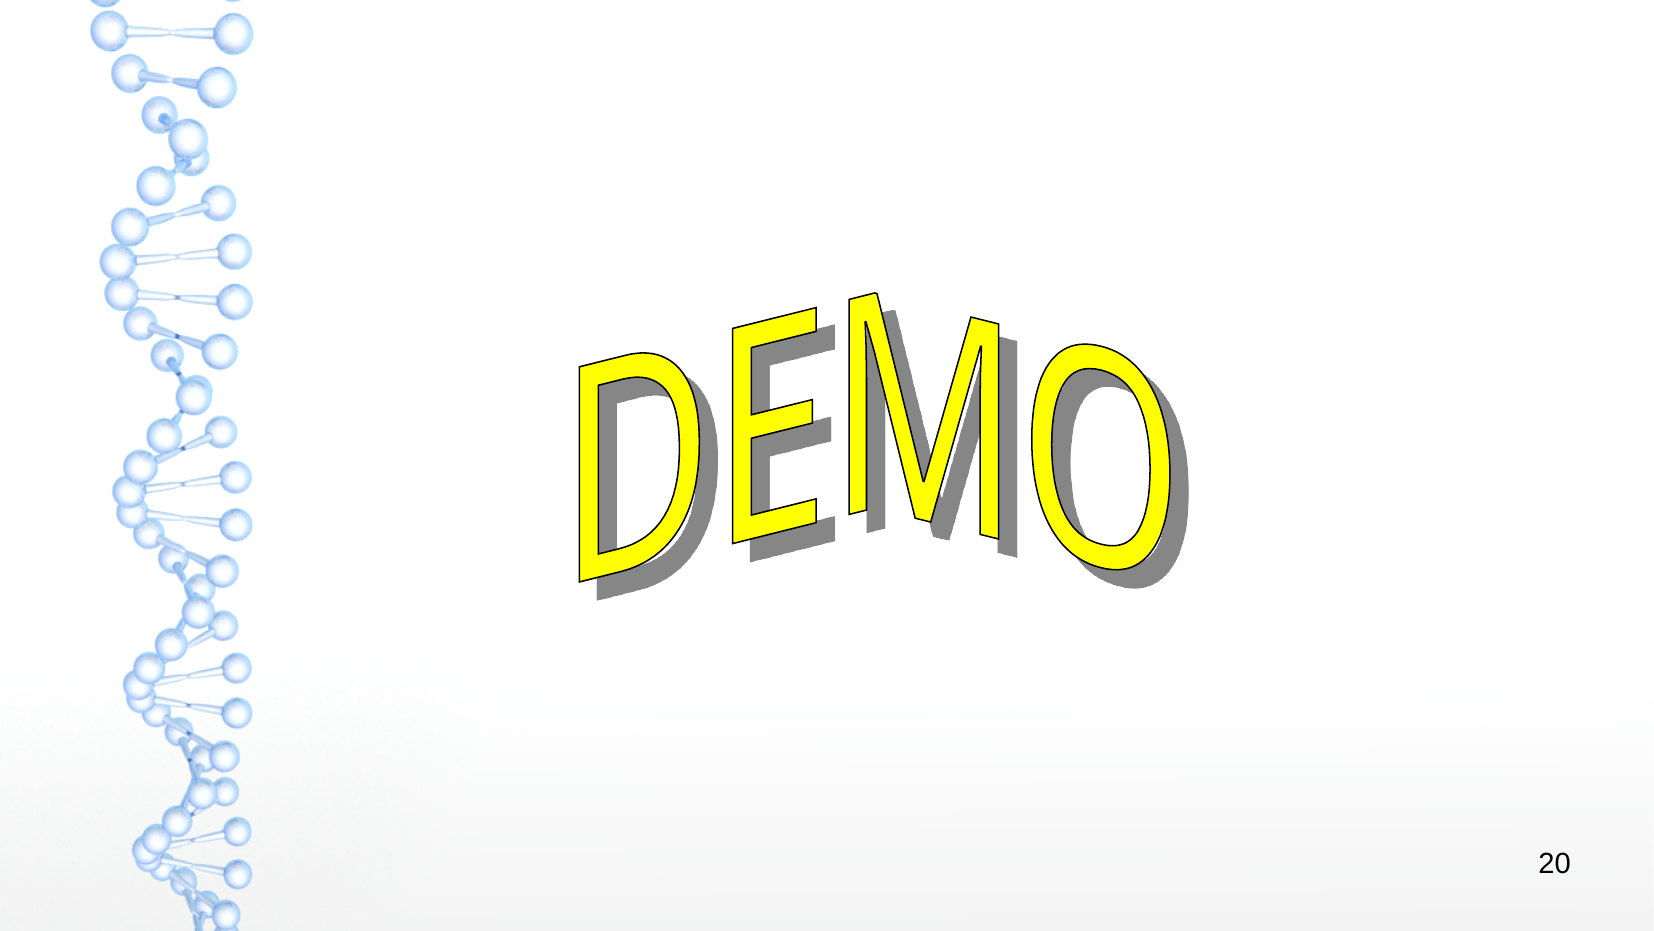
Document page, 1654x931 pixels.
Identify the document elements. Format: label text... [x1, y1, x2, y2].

picture [0, 0, 1654, 931]
text_box DEMO [732, 307, 817, 544]
text_box DEMO [579, 352, 700, 582]
text_box DEMO [1031, 344, 1170, 570]
text_box DEMO [849, 292, 999, 539]
